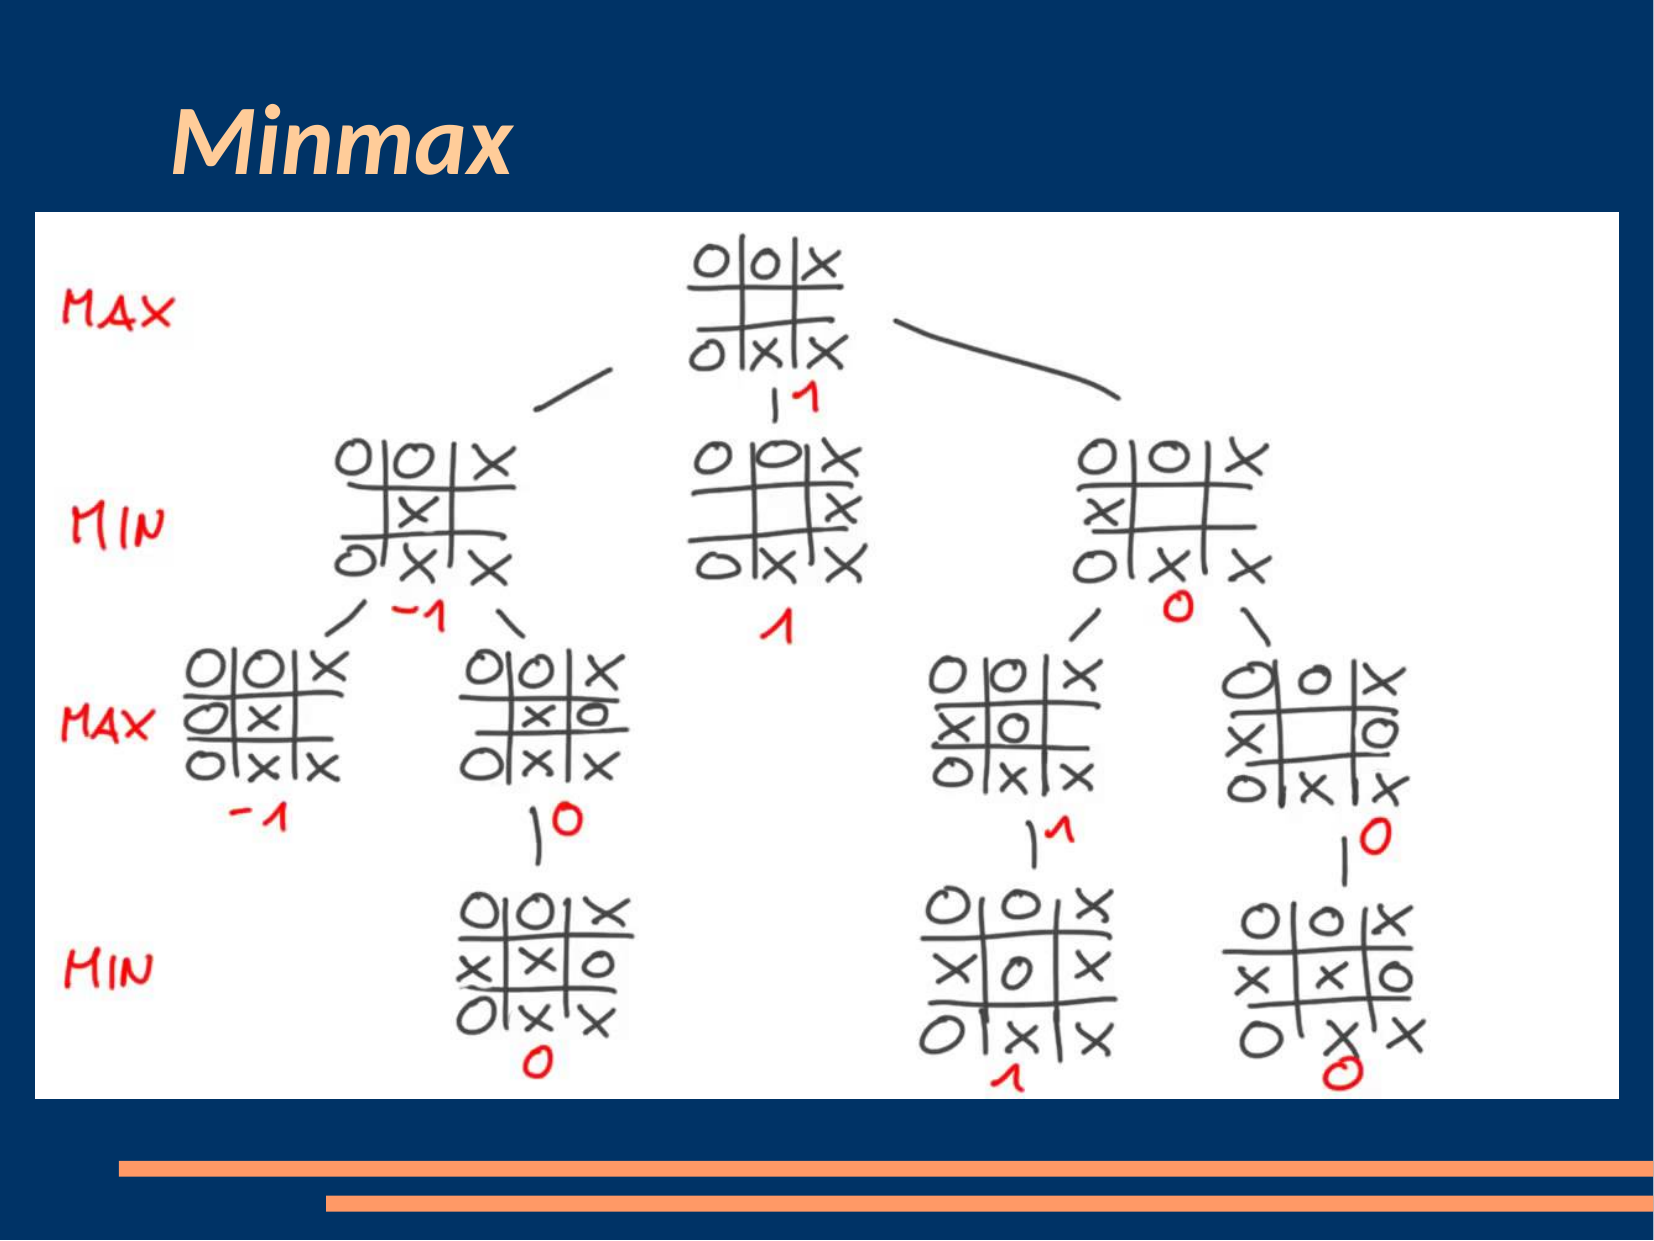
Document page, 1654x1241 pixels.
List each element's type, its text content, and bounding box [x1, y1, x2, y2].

picture [35, 212, 1619, 1099]
title Minmax [121, 46, 1534, 212]
